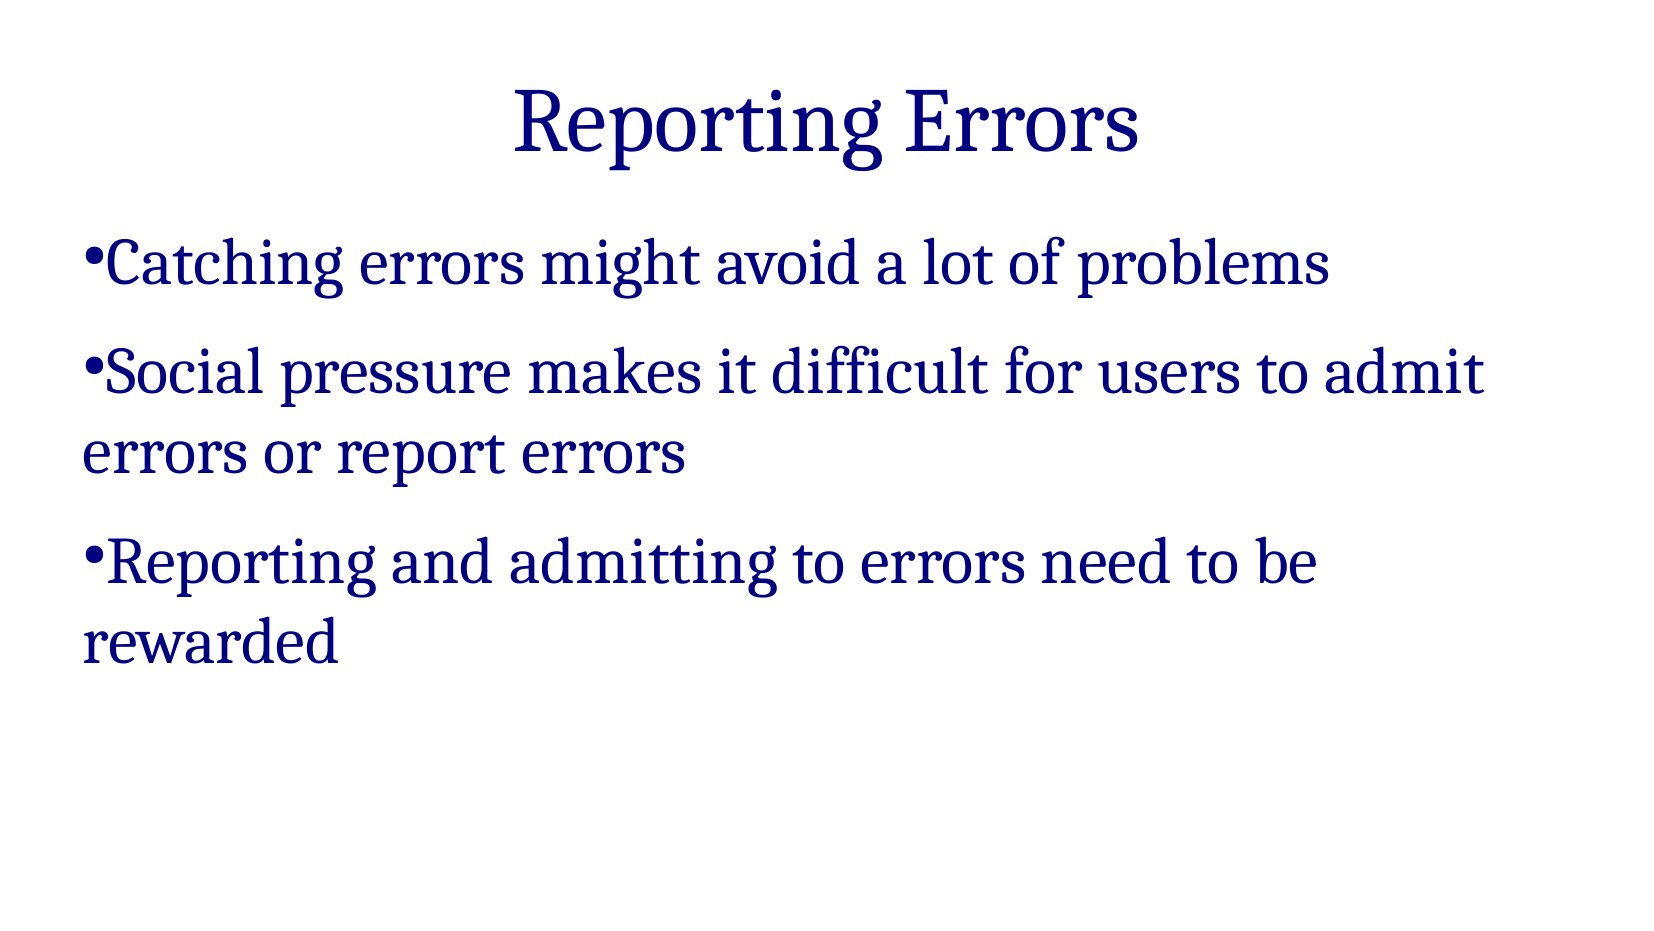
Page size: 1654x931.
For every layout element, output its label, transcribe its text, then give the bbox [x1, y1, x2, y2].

list Catching errors might avoid a lot of problems Social pressure makes it difficult for users to admit errors or report errors Reporting and admitting to errors need to be rewarded [82, 217, 1571, 758]
title Reporting Errors [82, 37, 1571, 193]
